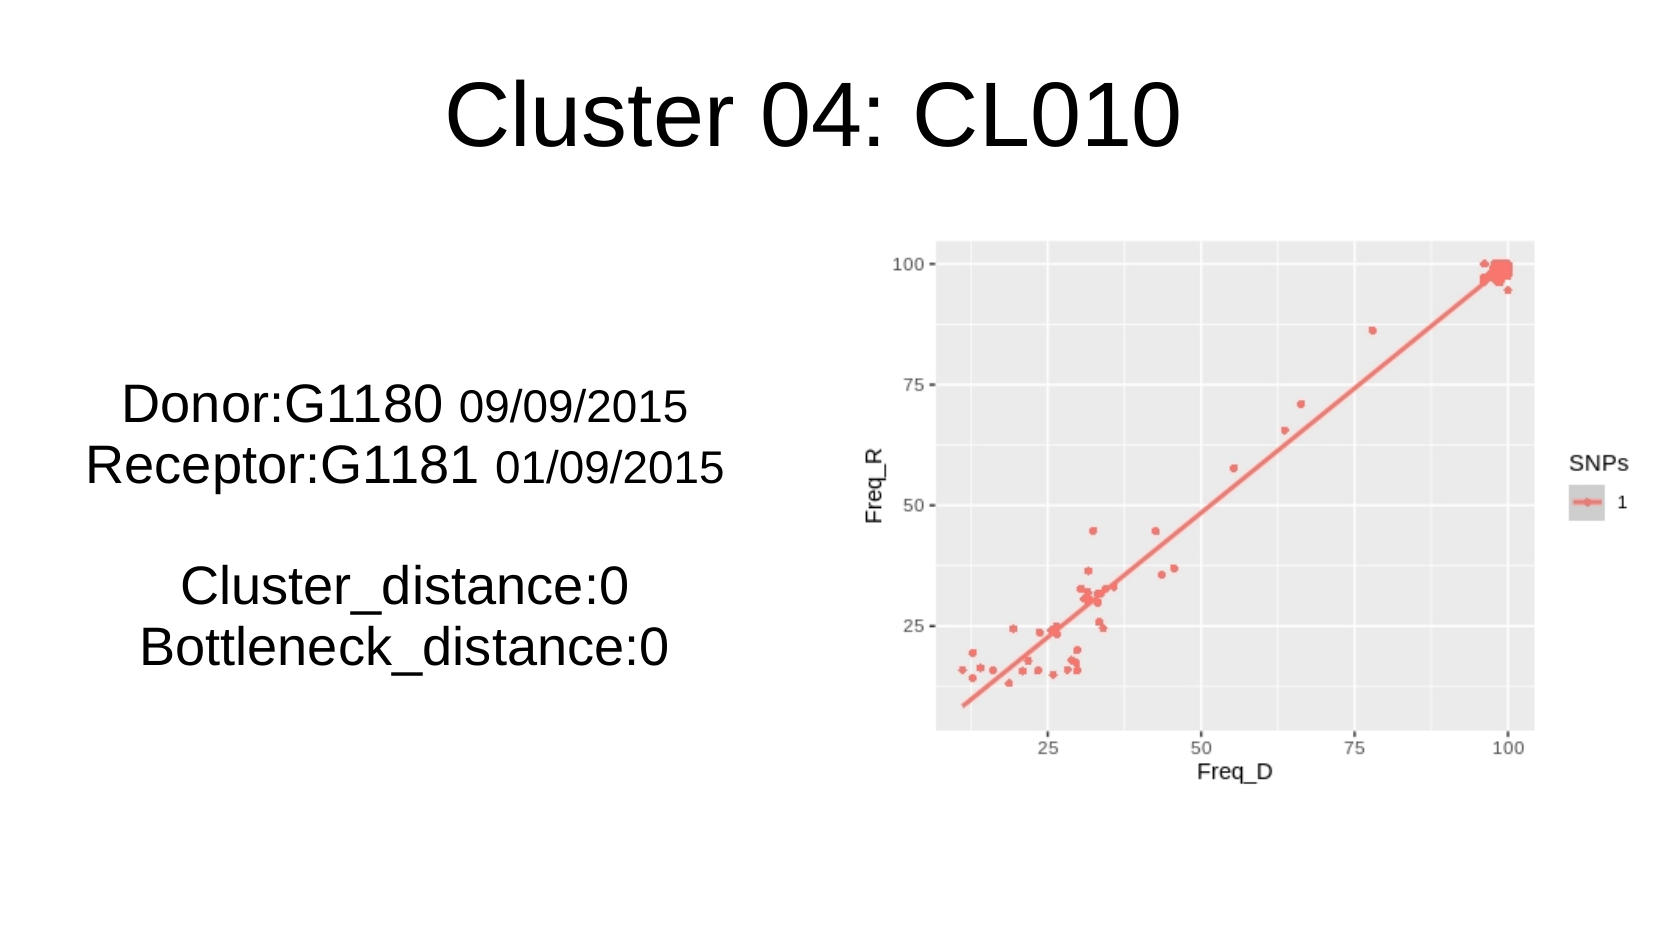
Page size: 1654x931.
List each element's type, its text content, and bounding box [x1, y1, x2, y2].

picture [855, 230, 1652, 796]
title Cluster 04: CL010 [82, 37, 1571, 193]
text_box Donor:G1180 09/09/2015 Receptor:G1181 01/09/2015 Cluster_distance:0 Bottleneck_distance:0 [30, 255, 781, 796]
